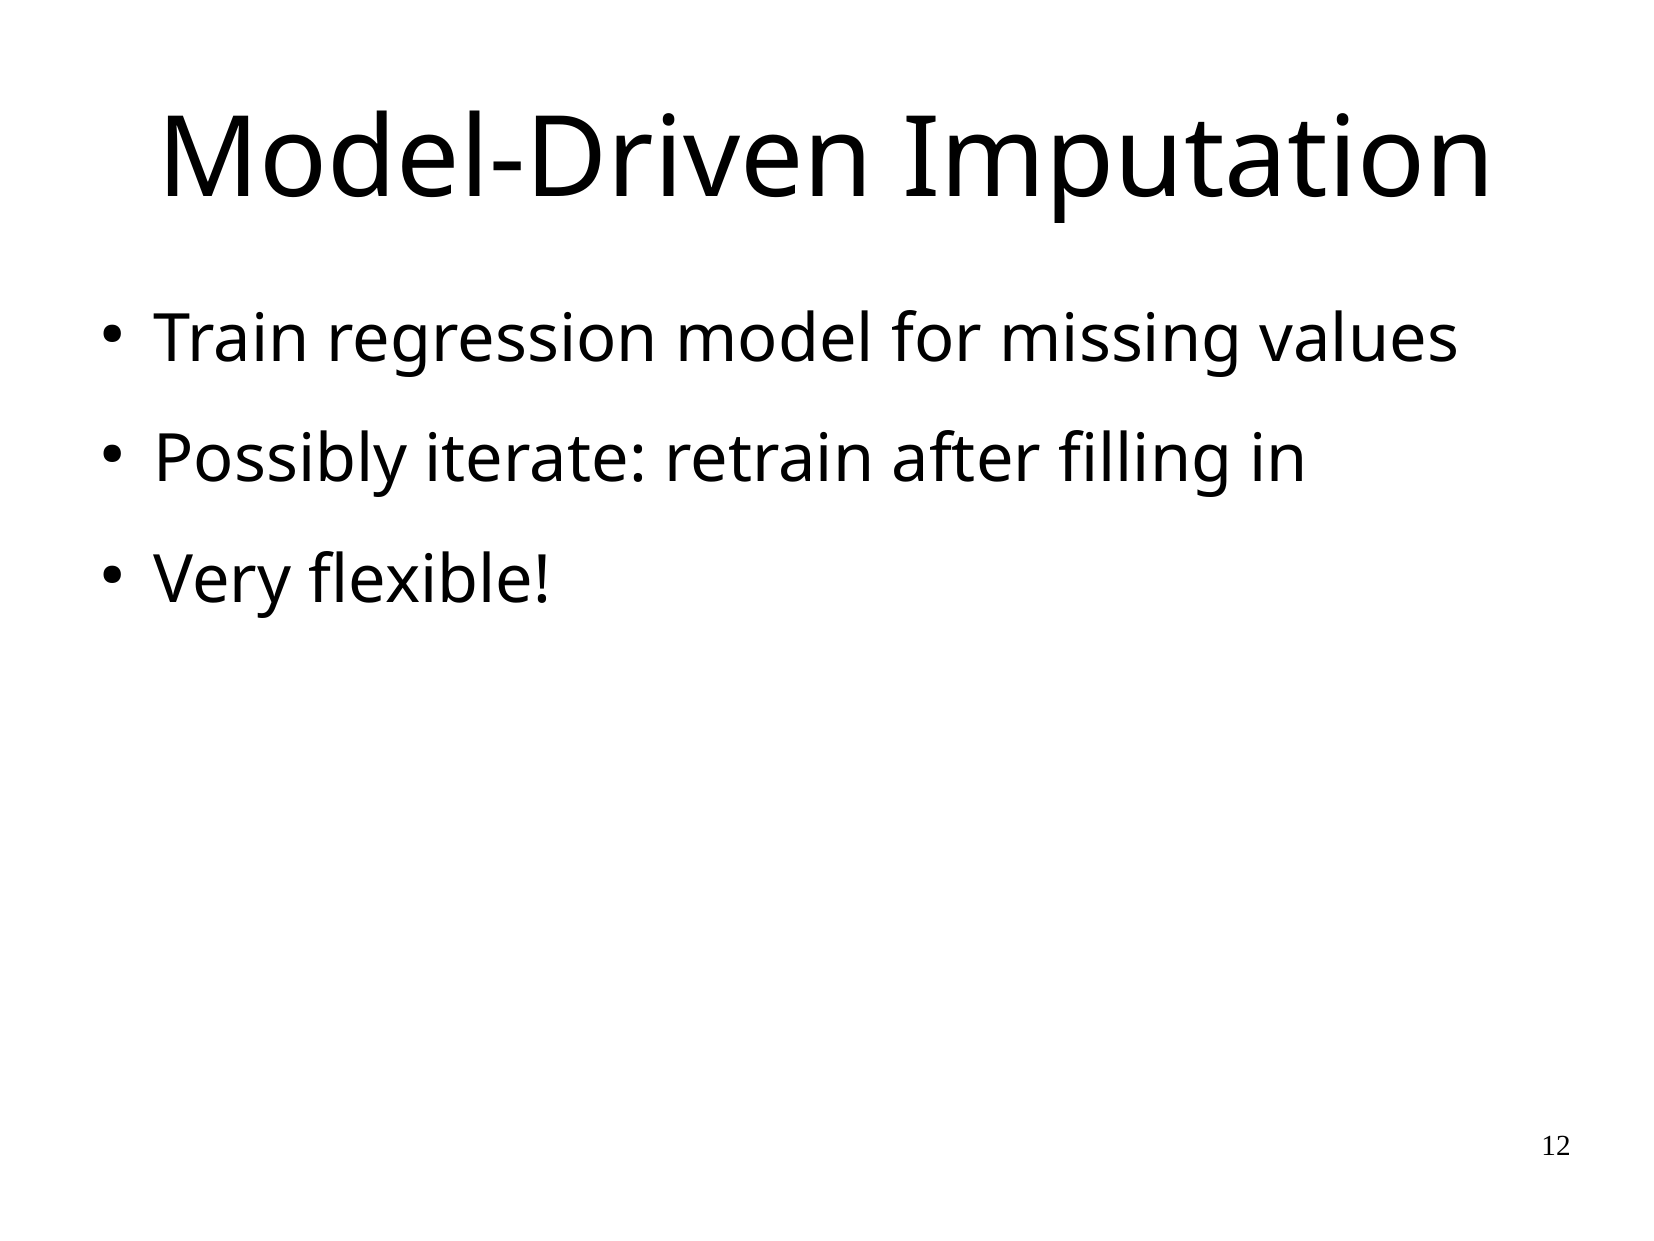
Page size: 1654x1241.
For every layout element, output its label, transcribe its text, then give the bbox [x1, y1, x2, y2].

title Model-Driven Imputation [82, 49, 1571, 257]
list Train regression model for missing values Possibly iterate: retrain after filling in Very flexible! [82, 290, 1571, 1010]
